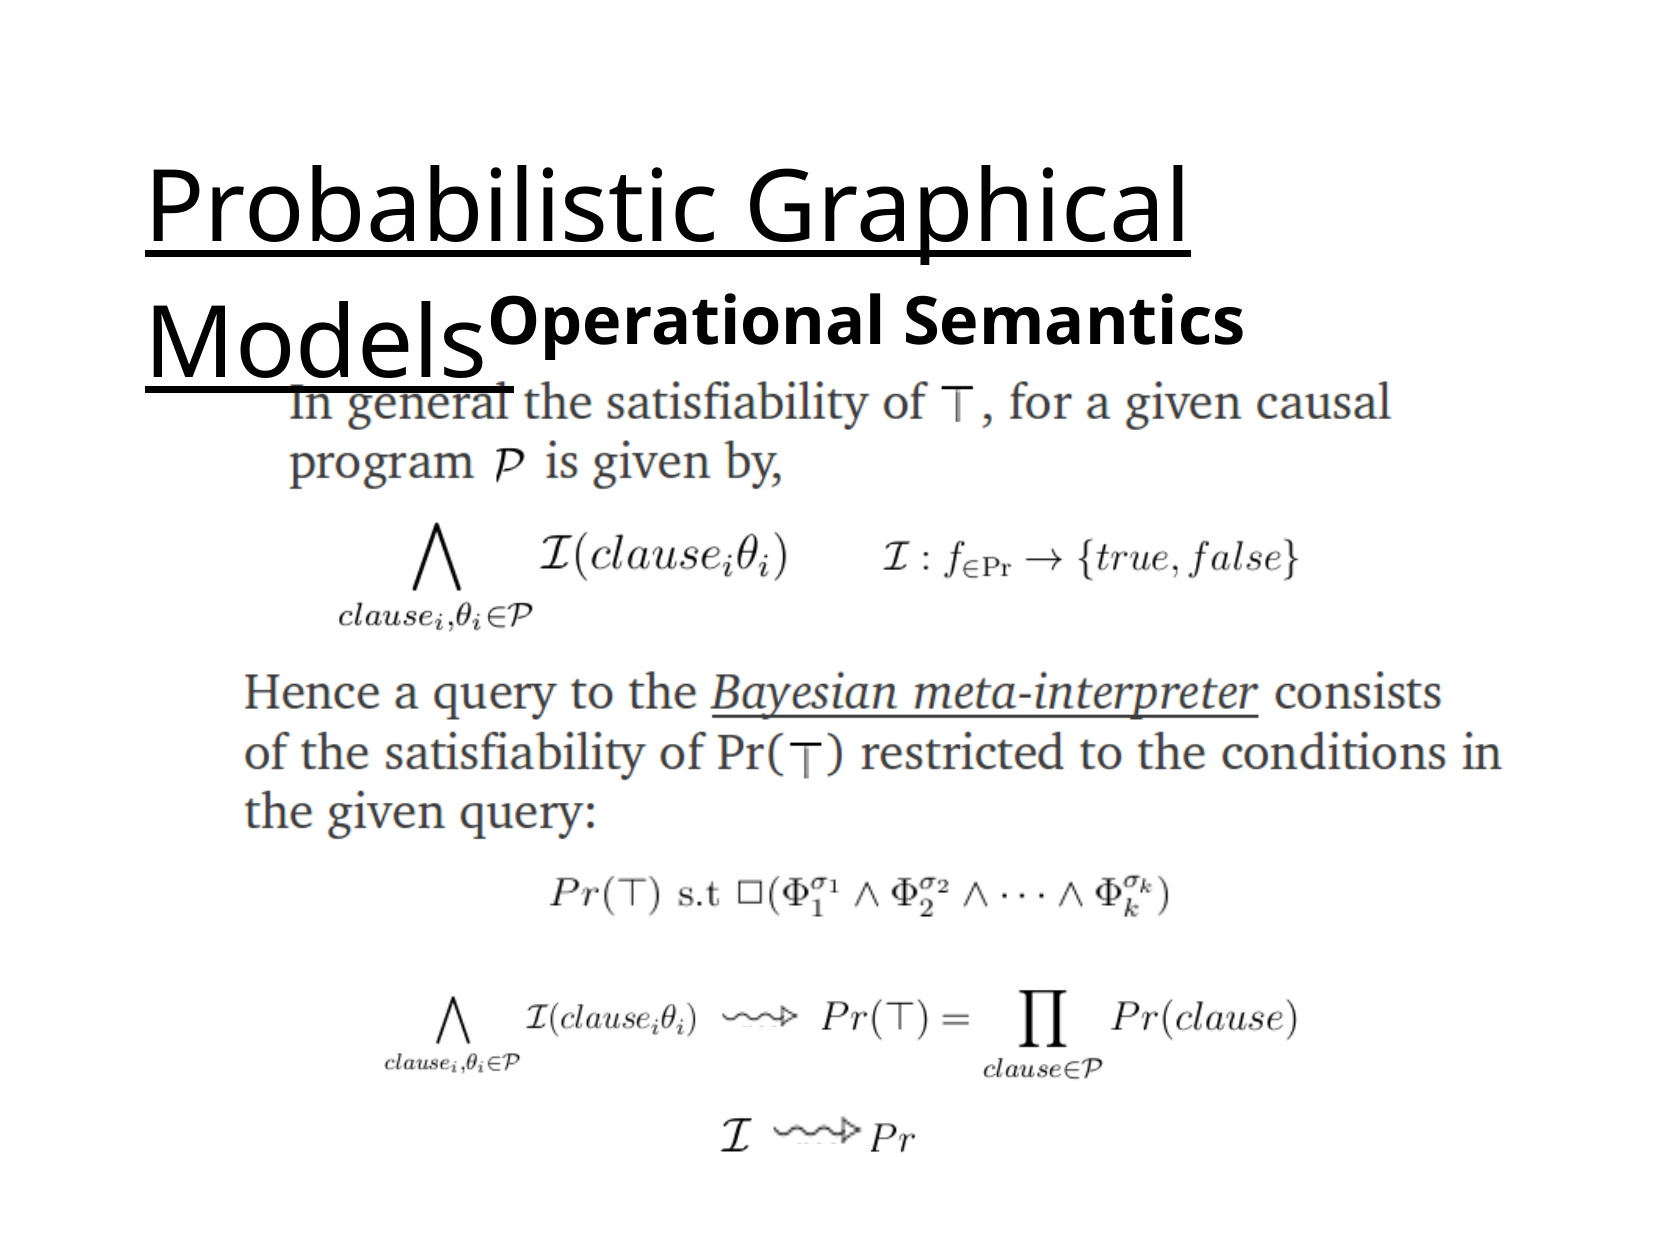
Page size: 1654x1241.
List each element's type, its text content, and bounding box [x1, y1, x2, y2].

picture [383, 976, 700, 1079]
picture [324, 501, 791, 649]
picture [880, 519, 1300, 597]
picture [722, 981, 802, 1027]
picture [720, 1104, 752, 1165]
text_box Operational Semantics [472, 265, 1300, 373]
picture [275, 363, 1409, 500]
picture [312, 363, 337, 371]
picture [230, 653, 1535, 939]
text_box Probabilistic Graphical Models [129, 127, 1517, 263]
picture [773, 970, 1302, 1176]
